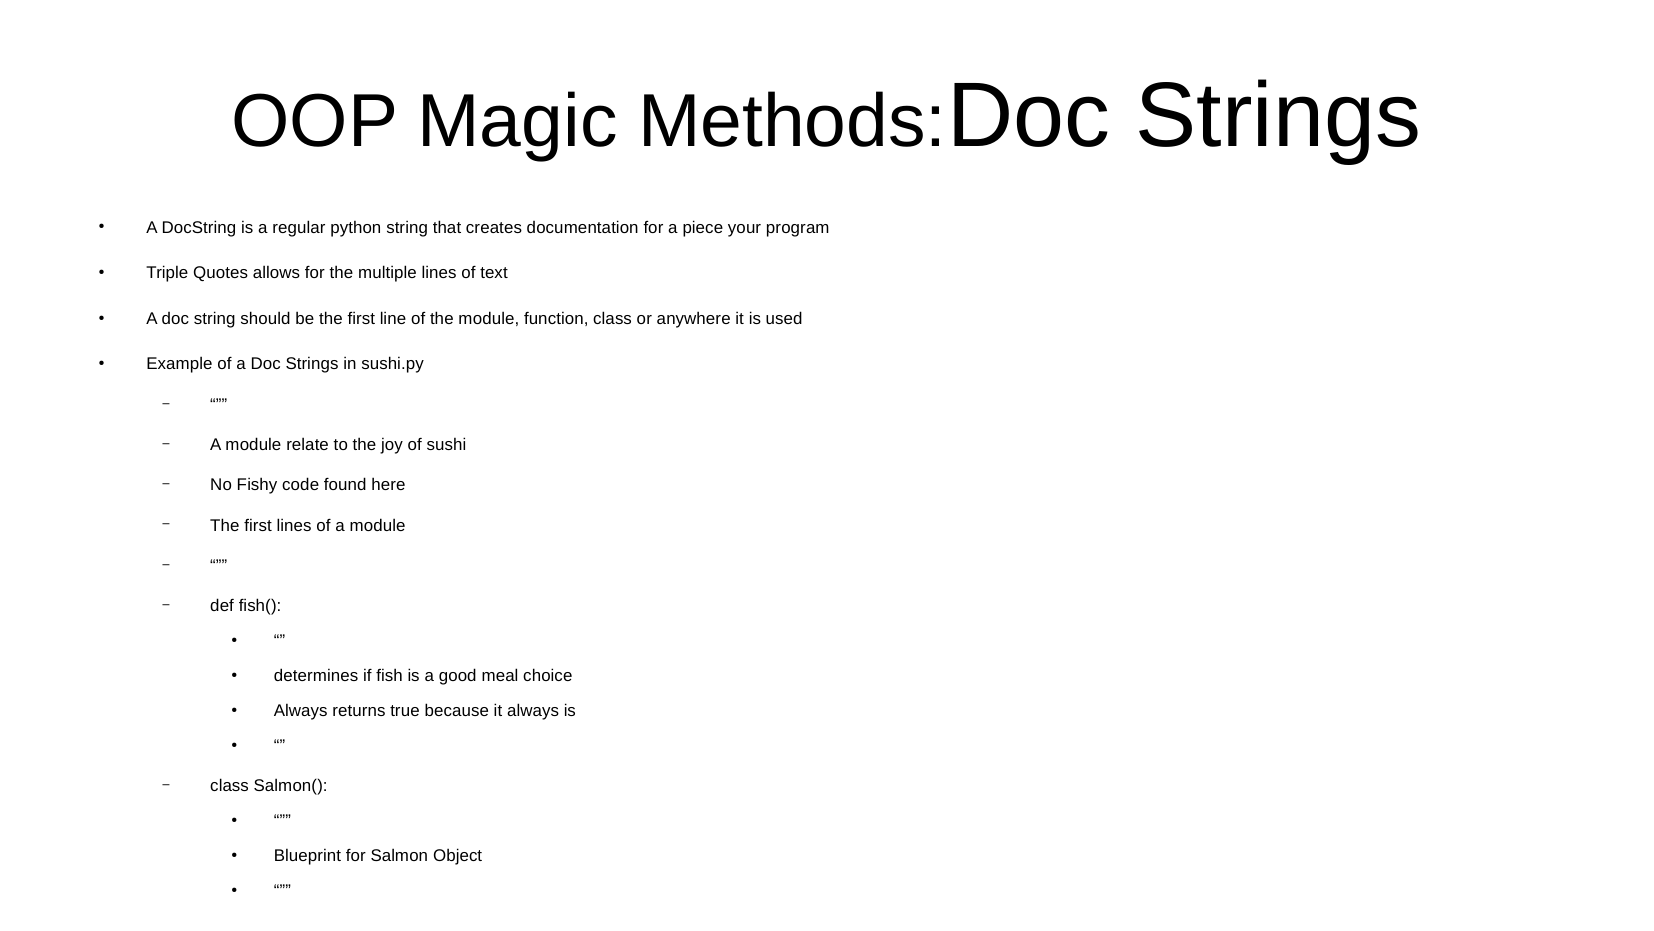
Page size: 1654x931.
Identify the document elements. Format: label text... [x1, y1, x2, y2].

list A DocString is a regular python string that creates documentation for a piece your program Triple Quotes allows for the multiple lines of text A doc string should be the first line of the module, function, class or anywhere it is used Example of a Doc Strings in sushi.py “”” A module relate to the joy of sushi No Fishy code found here The first lines of a module “”” def fish(): “” determines if fish is a good meal choice Always returns true because it always is “” class Salmon(): “”” Blueprint for Salmon Object “”” [82, 217, 1571, 901]
title OOP Magic Methods:Doc Strings [82, 37, 1571, 193]
